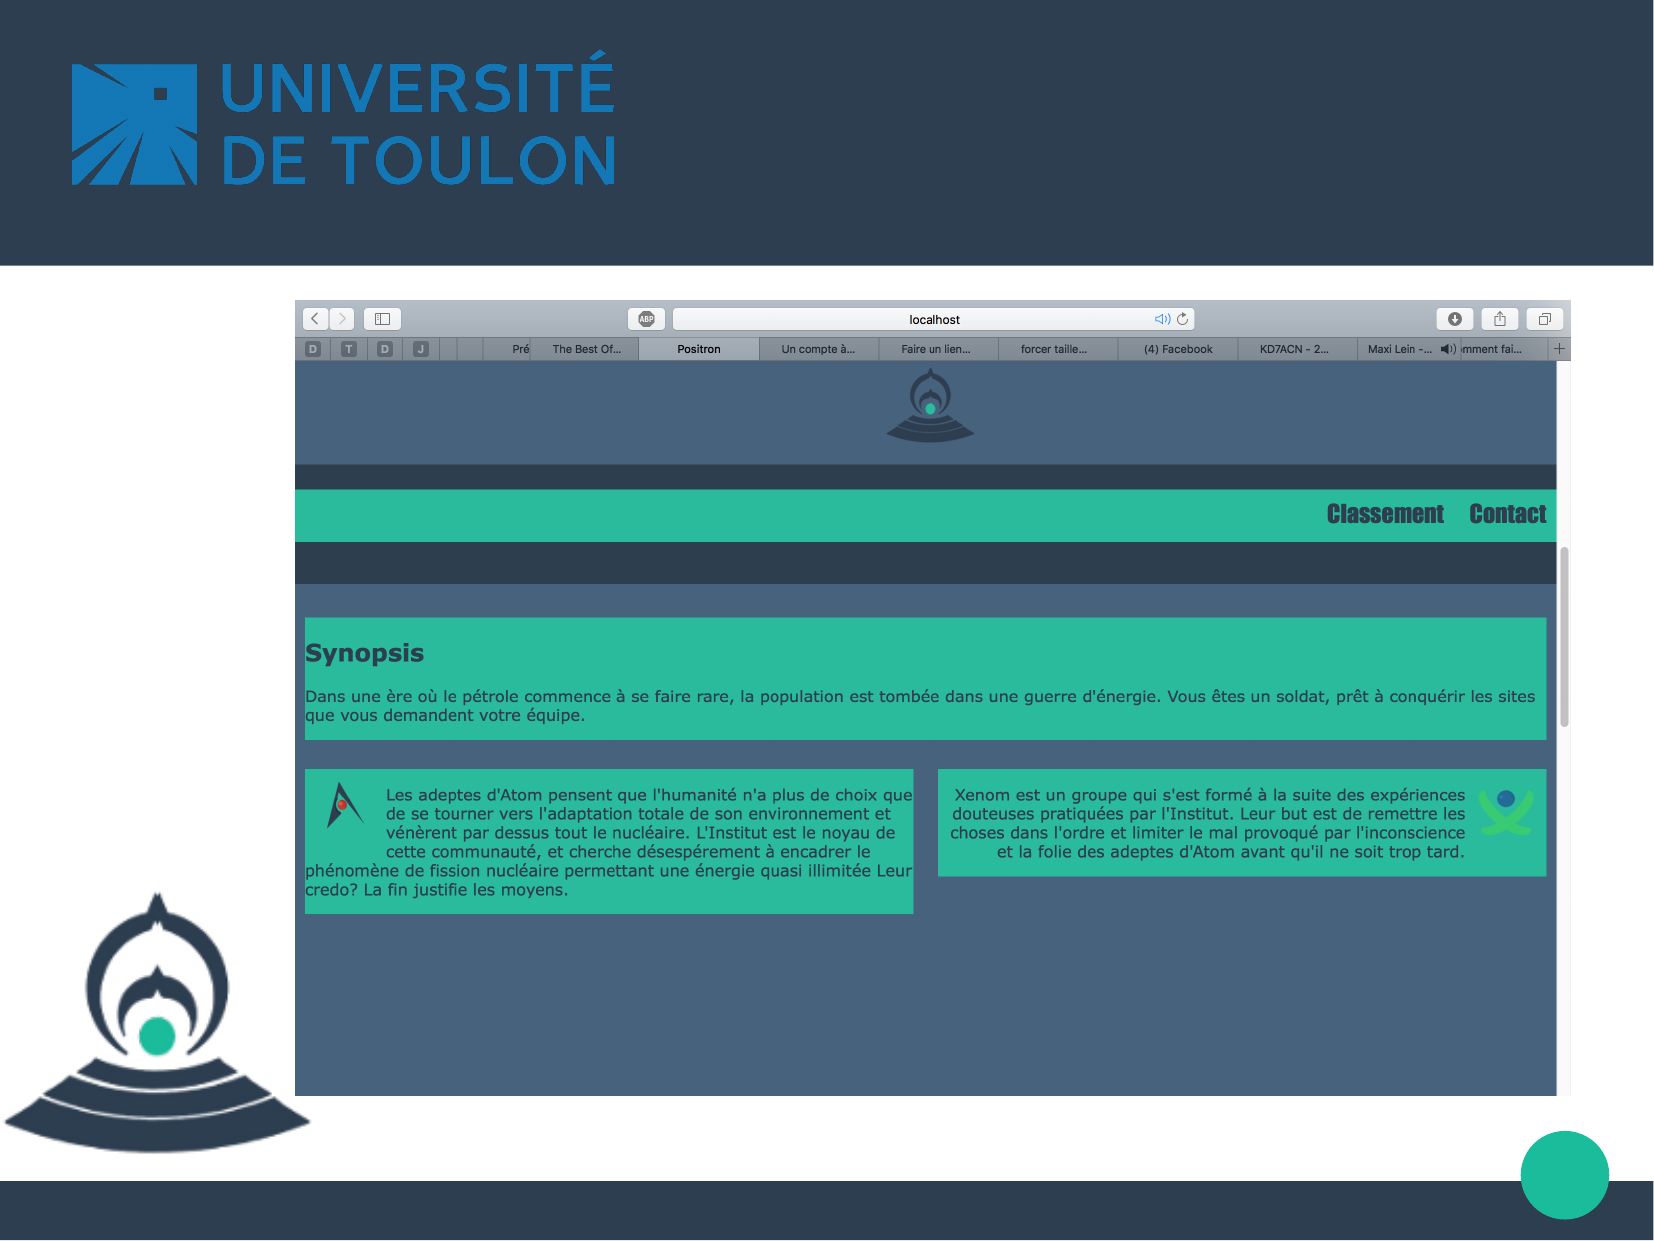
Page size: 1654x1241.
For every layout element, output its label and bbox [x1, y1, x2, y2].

picture [2, 300, 1571, 1160]
picture [72, 49, 614, 185]
